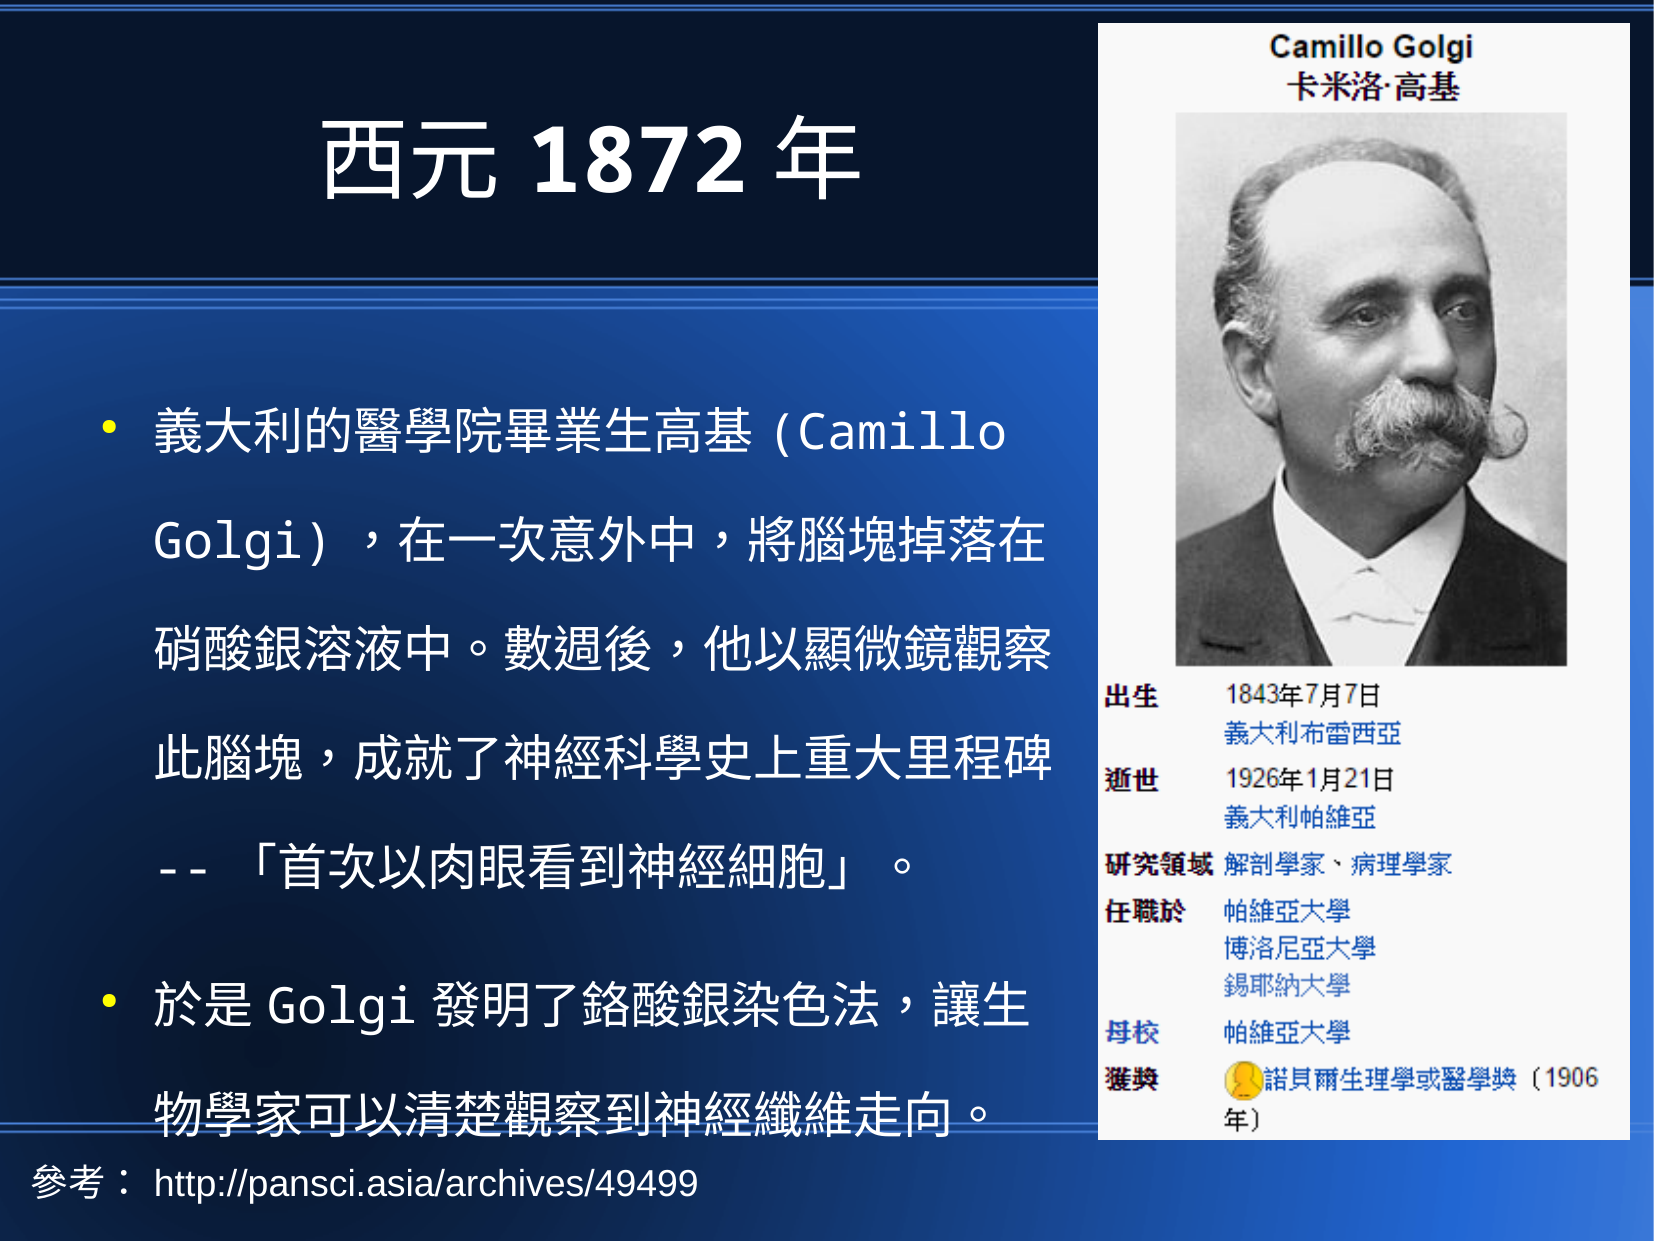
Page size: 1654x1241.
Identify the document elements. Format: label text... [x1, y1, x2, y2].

picture [0, 0, 1654, 1241]
title 西元1872年 [82, 49, 1098, 257]
list 義大利的醫學院畢業生高基(Camillo Golgi)，在一次意外中，將腦塊掉落在硝酸銀溶液中。數週後，他以顯微鏡觀察此腦塊，成就了神經科學史上重大里程碑 --「首次以肉眼看到神經細胞」。 於是Golgi發明了鉻酸銀染色法，讓生物學家可以清楚觀察到神經纖維走向。 [82, 355, 1075, 1241]
text_box 參考：http://pansci.asia/archives/49499 [15, 1145, 780, 1241]
